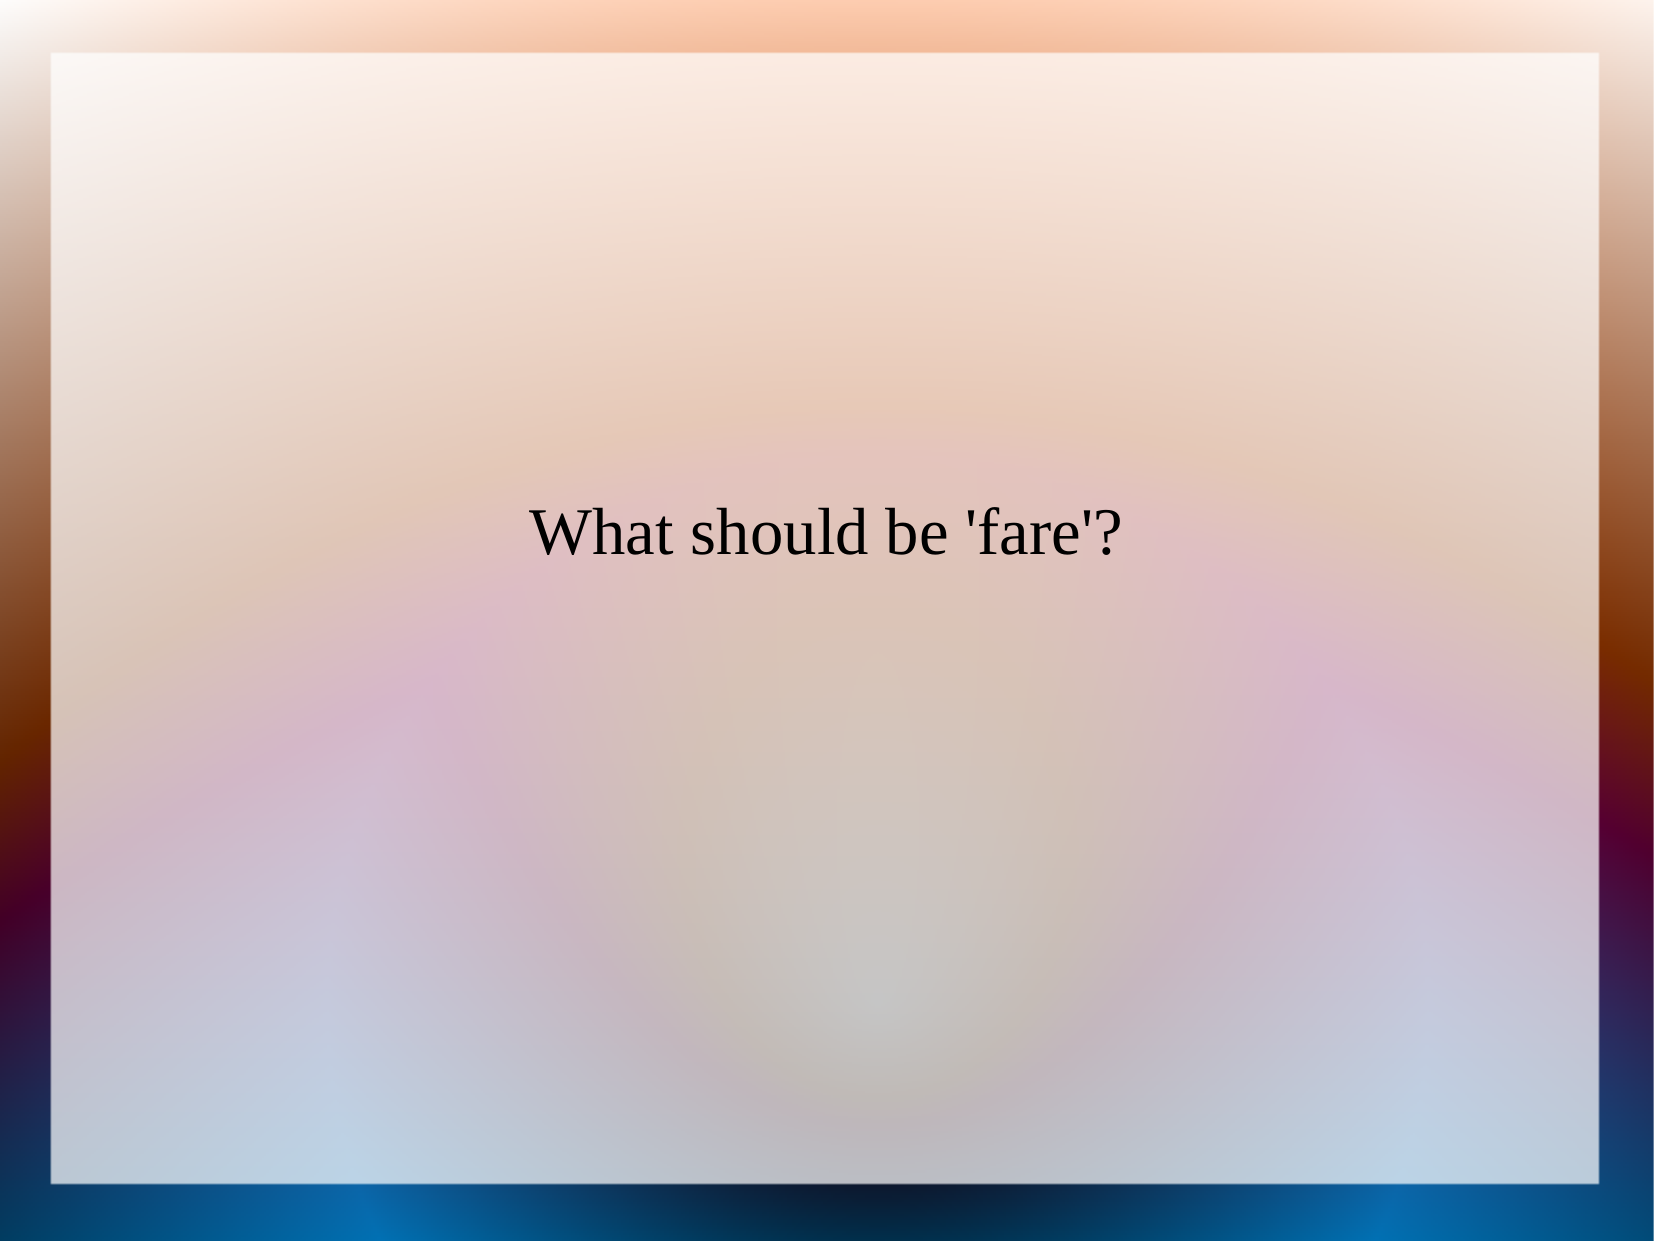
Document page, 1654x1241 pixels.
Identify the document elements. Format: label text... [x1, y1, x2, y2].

subtitle What should be 'fare'? [82, 55, 1571, 1010]
picture [0, 0, 1654, 1241]
